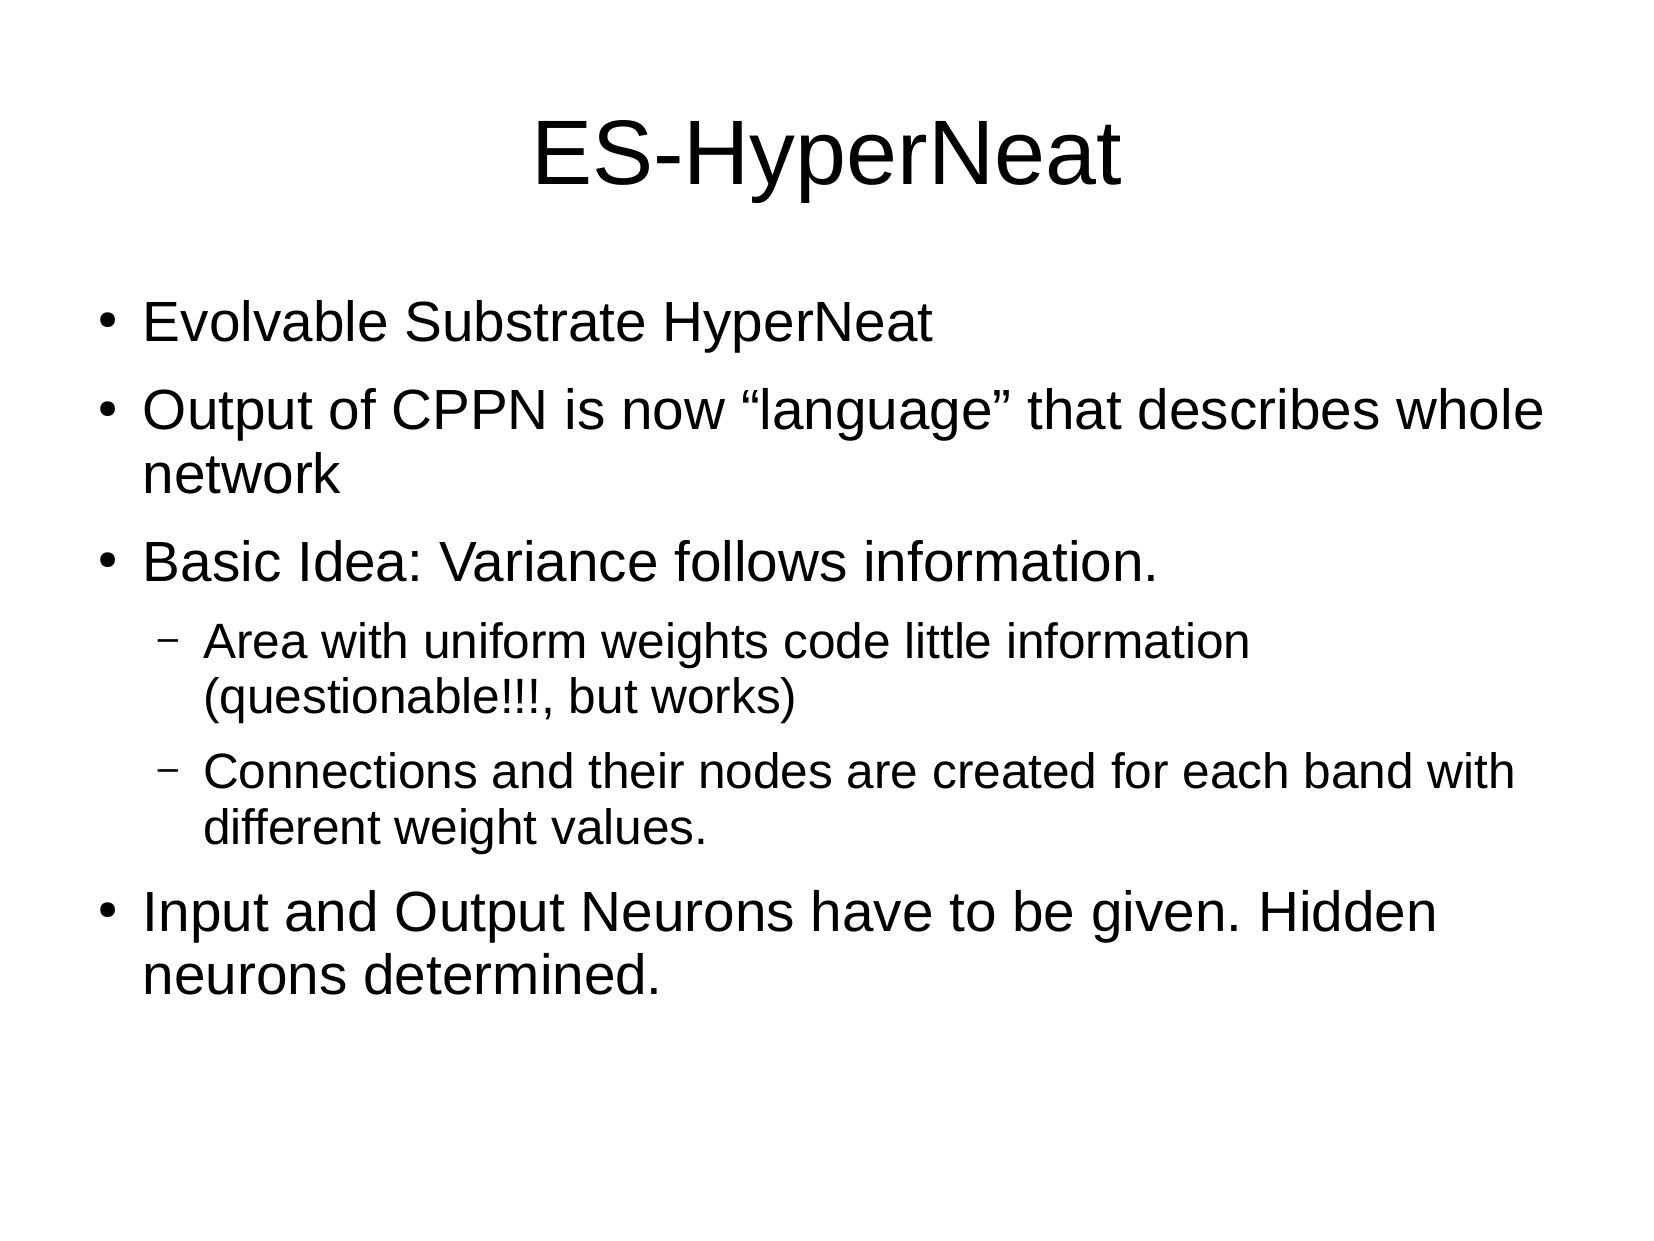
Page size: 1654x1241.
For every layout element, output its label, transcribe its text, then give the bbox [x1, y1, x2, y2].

list Evolvable Substrate HyperNeat Output of CPPN is now “language” that describes whole network Basic Idea: Variance follows information. Area with uniform weights code little information (questionable!!!, but works) Connections and their nodes are created for each band with different weight values. Input and Output Neurons have to be given. Hidden neurons determined. [82, 290, 1571, 1010]
title ES-HyperNeat [82, 49, 1571, 257]
